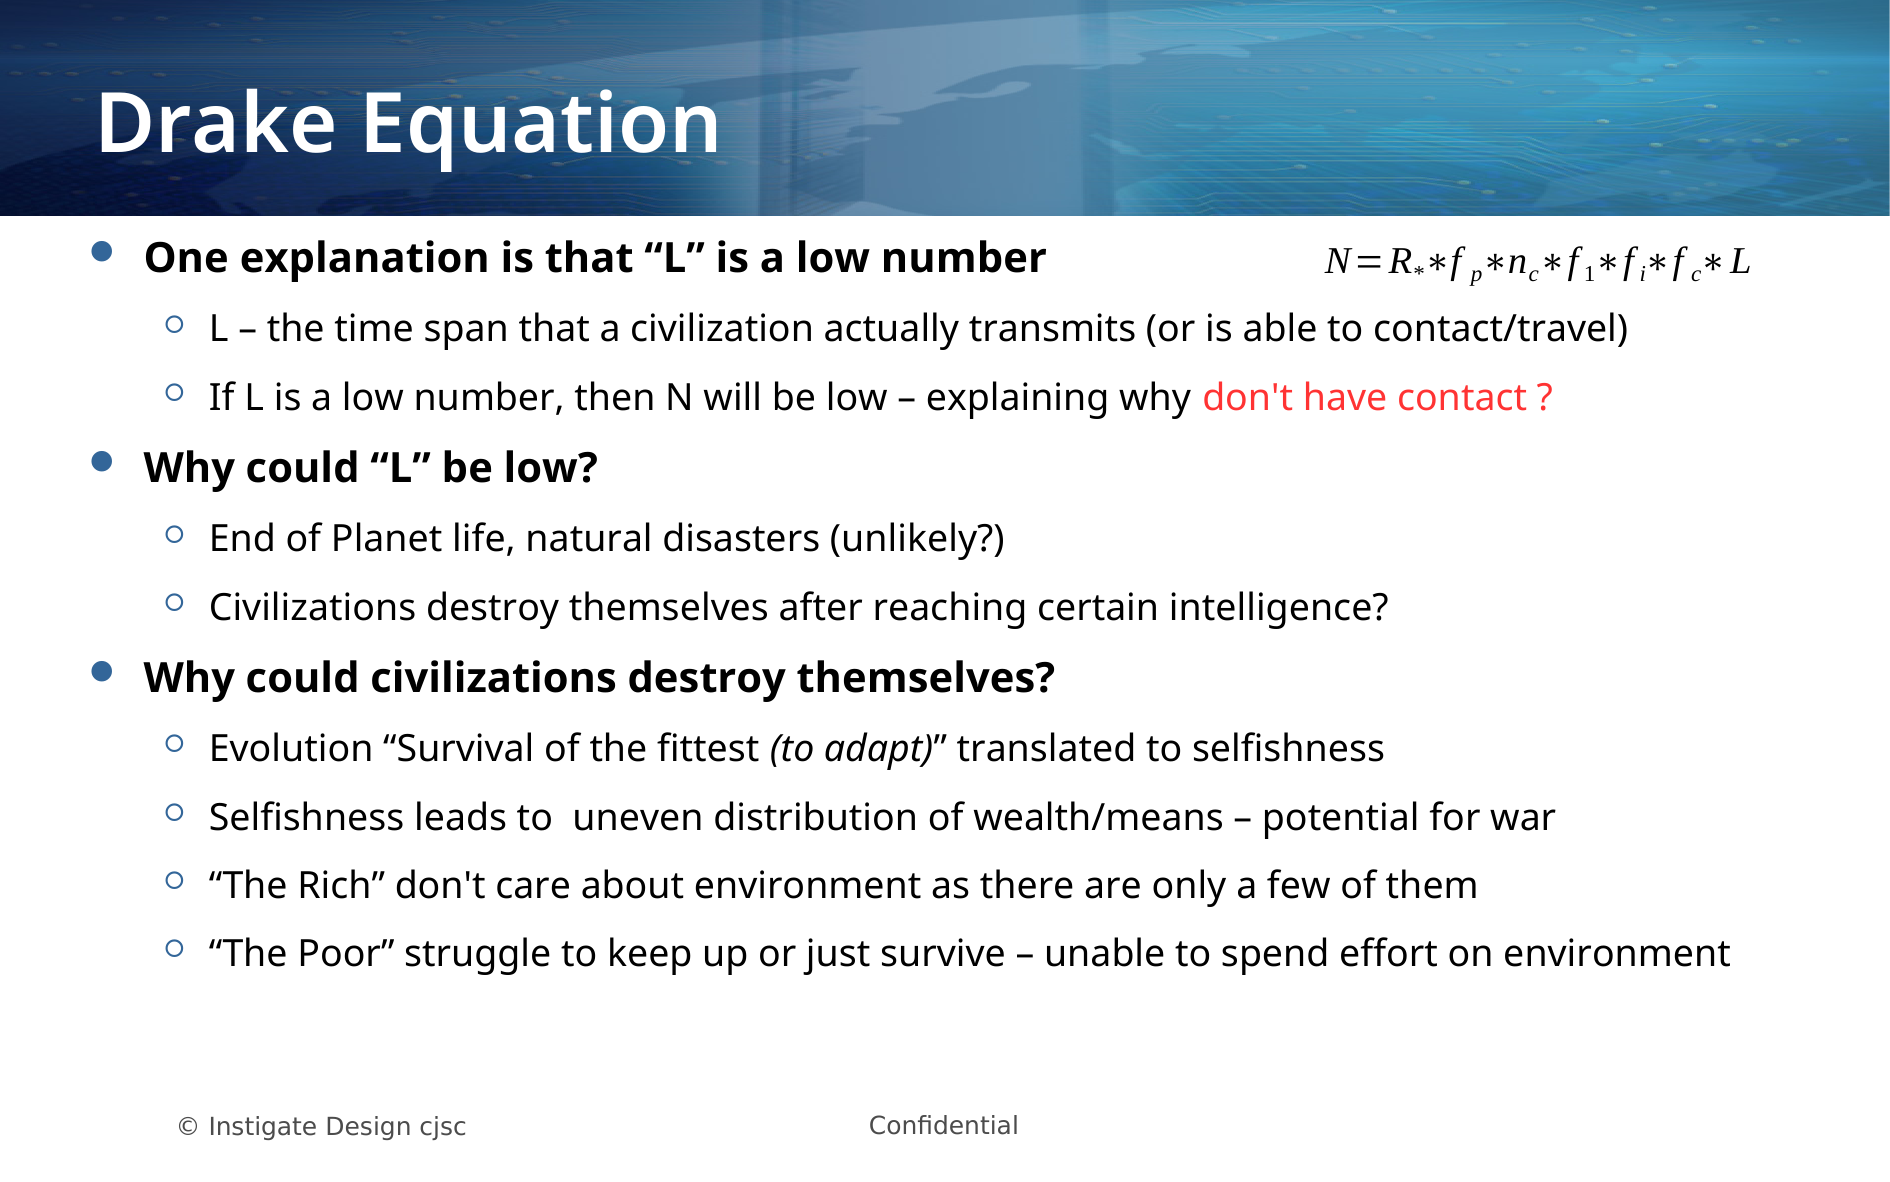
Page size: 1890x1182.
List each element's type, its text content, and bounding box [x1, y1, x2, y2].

title Drake Equation [94, 35, 1793, 205]
chart [884, 813, 1003, 873]
chart [938, 576, 951, 605]
chart [1312, 239, 1761, 287]
list One explanation is that “L” is a low number L – the time span that a civilization actually transmits (or is able to contact/travel) If L is a low number, then N will be low – explaining why don't have contact ? Why could “L” be low? End of Planet life, natural disasters (unlikely?) Civilizations destroy themselves after reaching certain intelligence? Why could civilizations destroy themselves? Evolution “Survival of the fittest (to adapt)” translated to selfishness Selfishness leads to uneven distribution of wealth/means – potential for war “The Rich” don't care about environment as there are only a few of them “The Poor” struggle to keep up or just survive – unable to spend effort on environment [88, 228, 1788, 1053]
picture [0, 0, 1890, 216]
